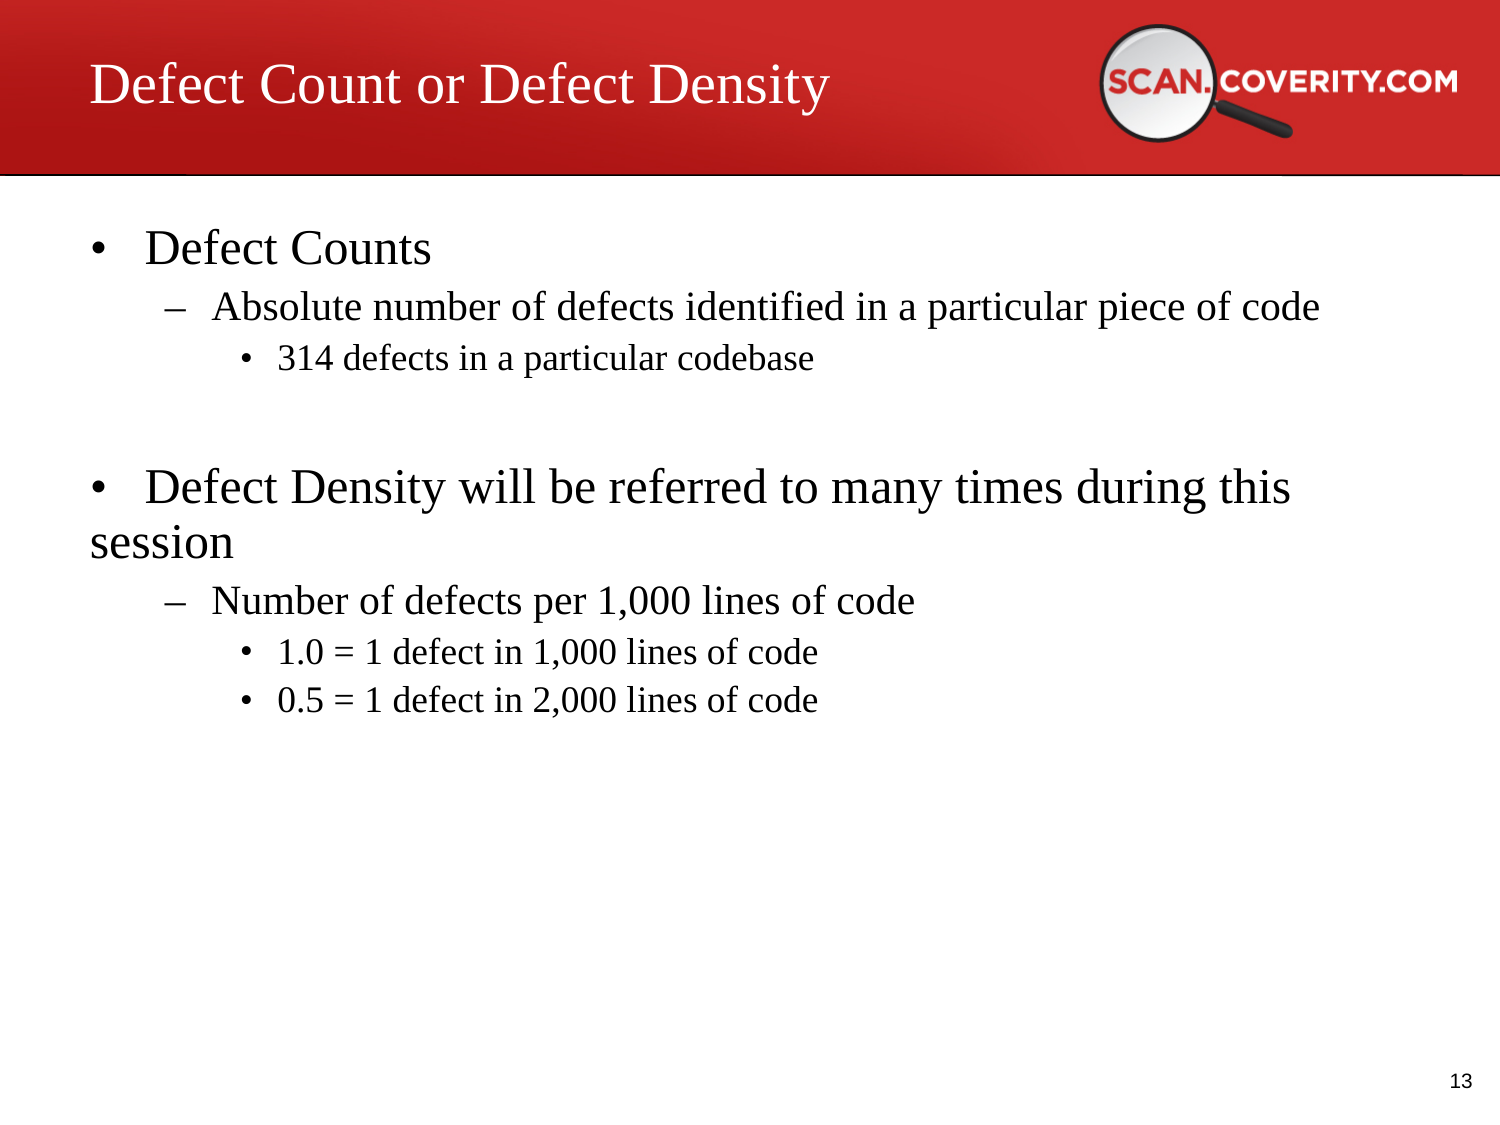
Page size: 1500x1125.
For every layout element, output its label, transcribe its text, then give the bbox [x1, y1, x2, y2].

list Defect Counts Absolute number of defects identified in a particular piece of code 314 defects in a particular codebase Defect Density will be referred to many times during this session Number of defects per 1,000 lines of code 1.0 = 1 defect in 1,000 lines of code 0.5 = 1 defect in 2,000 lines of code [75, 212, 1426, 981]
title Defect Count or Defect Density [74, 24, 1100, 143]
picture [0, 0, 1500, 174]
